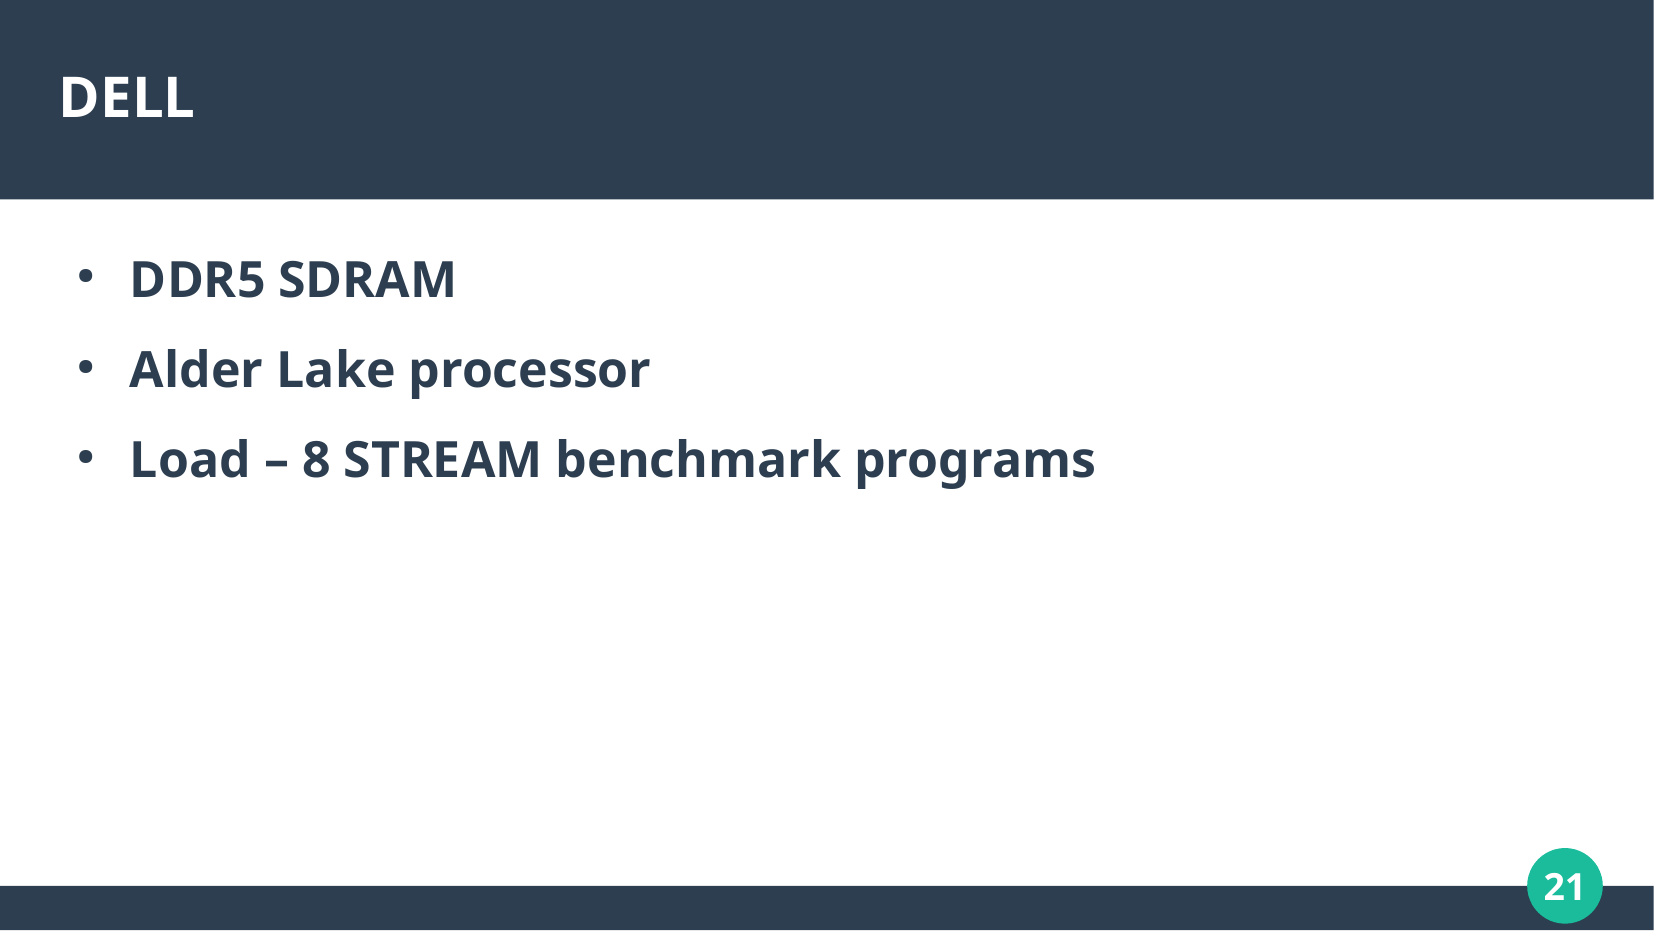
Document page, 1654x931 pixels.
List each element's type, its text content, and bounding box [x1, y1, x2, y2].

list DDR5 SDRAM Alder Lake processor Load – 8 STREAM benchmark programs [59, 243, 1595, 864]
title DELL [59, 37, 1595, 155]
